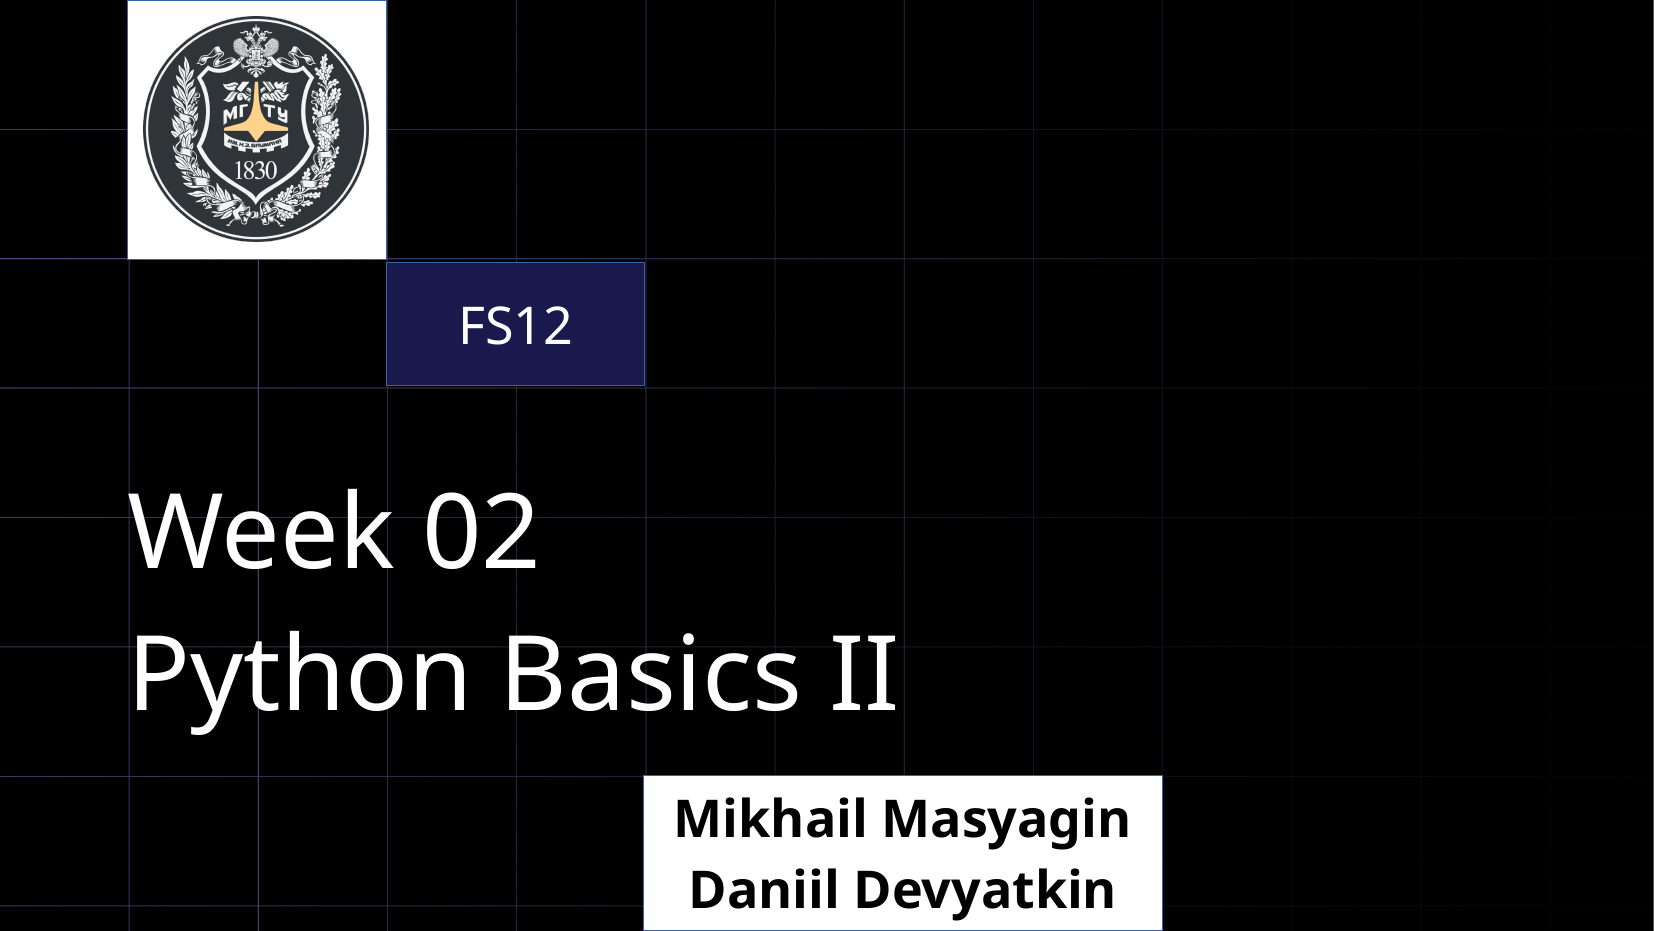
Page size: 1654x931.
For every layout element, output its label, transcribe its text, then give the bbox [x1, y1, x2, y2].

picture [0, 0, 1654, 931]
picture [143, 16, 369, 242]
text_box FS12 [386, 262, 645, 386]
text_box Week 02 Python Basics II [112, 450, 894, 674]
text_box Mikhail Masyagin Daniil Devyatkin [643, 775, 1163, 931]
text_box [127, 0, 387, 260]
